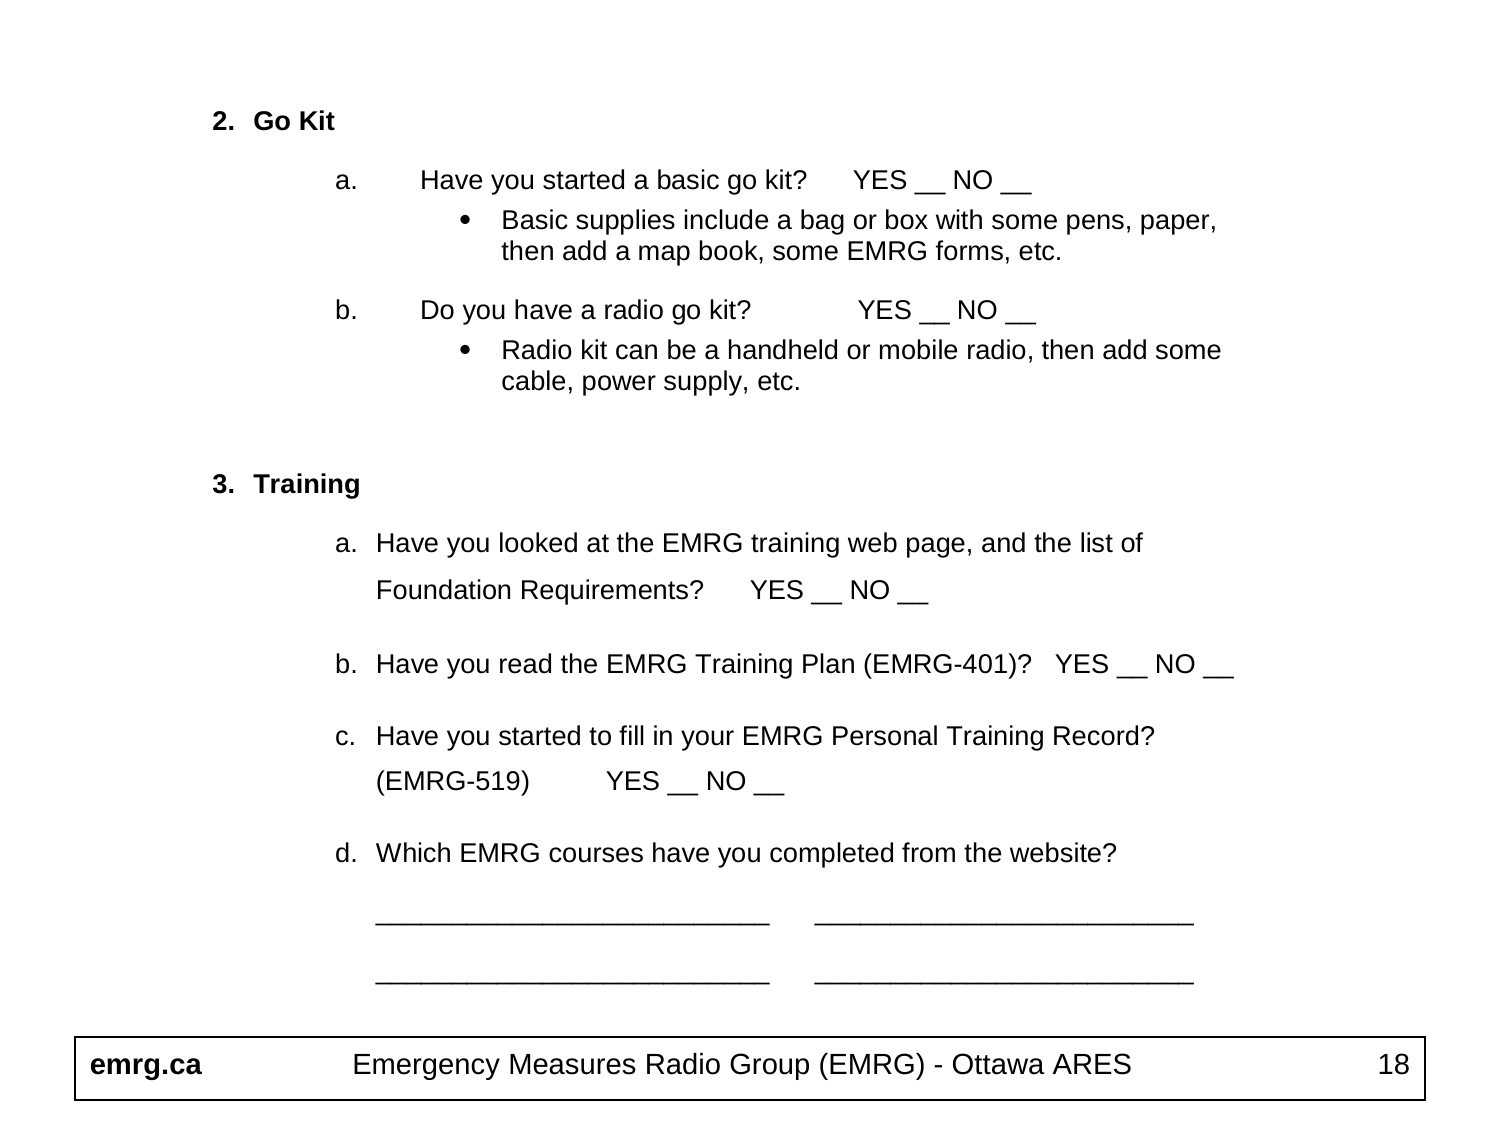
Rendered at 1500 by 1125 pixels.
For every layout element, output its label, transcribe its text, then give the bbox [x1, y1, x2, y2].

text_box Emergency Measures Radio Group (EMRG) - Ottawa ARES [247, 1037, 1238, 1103]
chart [212, 65, 1277, 986]
text_box <number> [1246, 1037, 1426, 1103]
